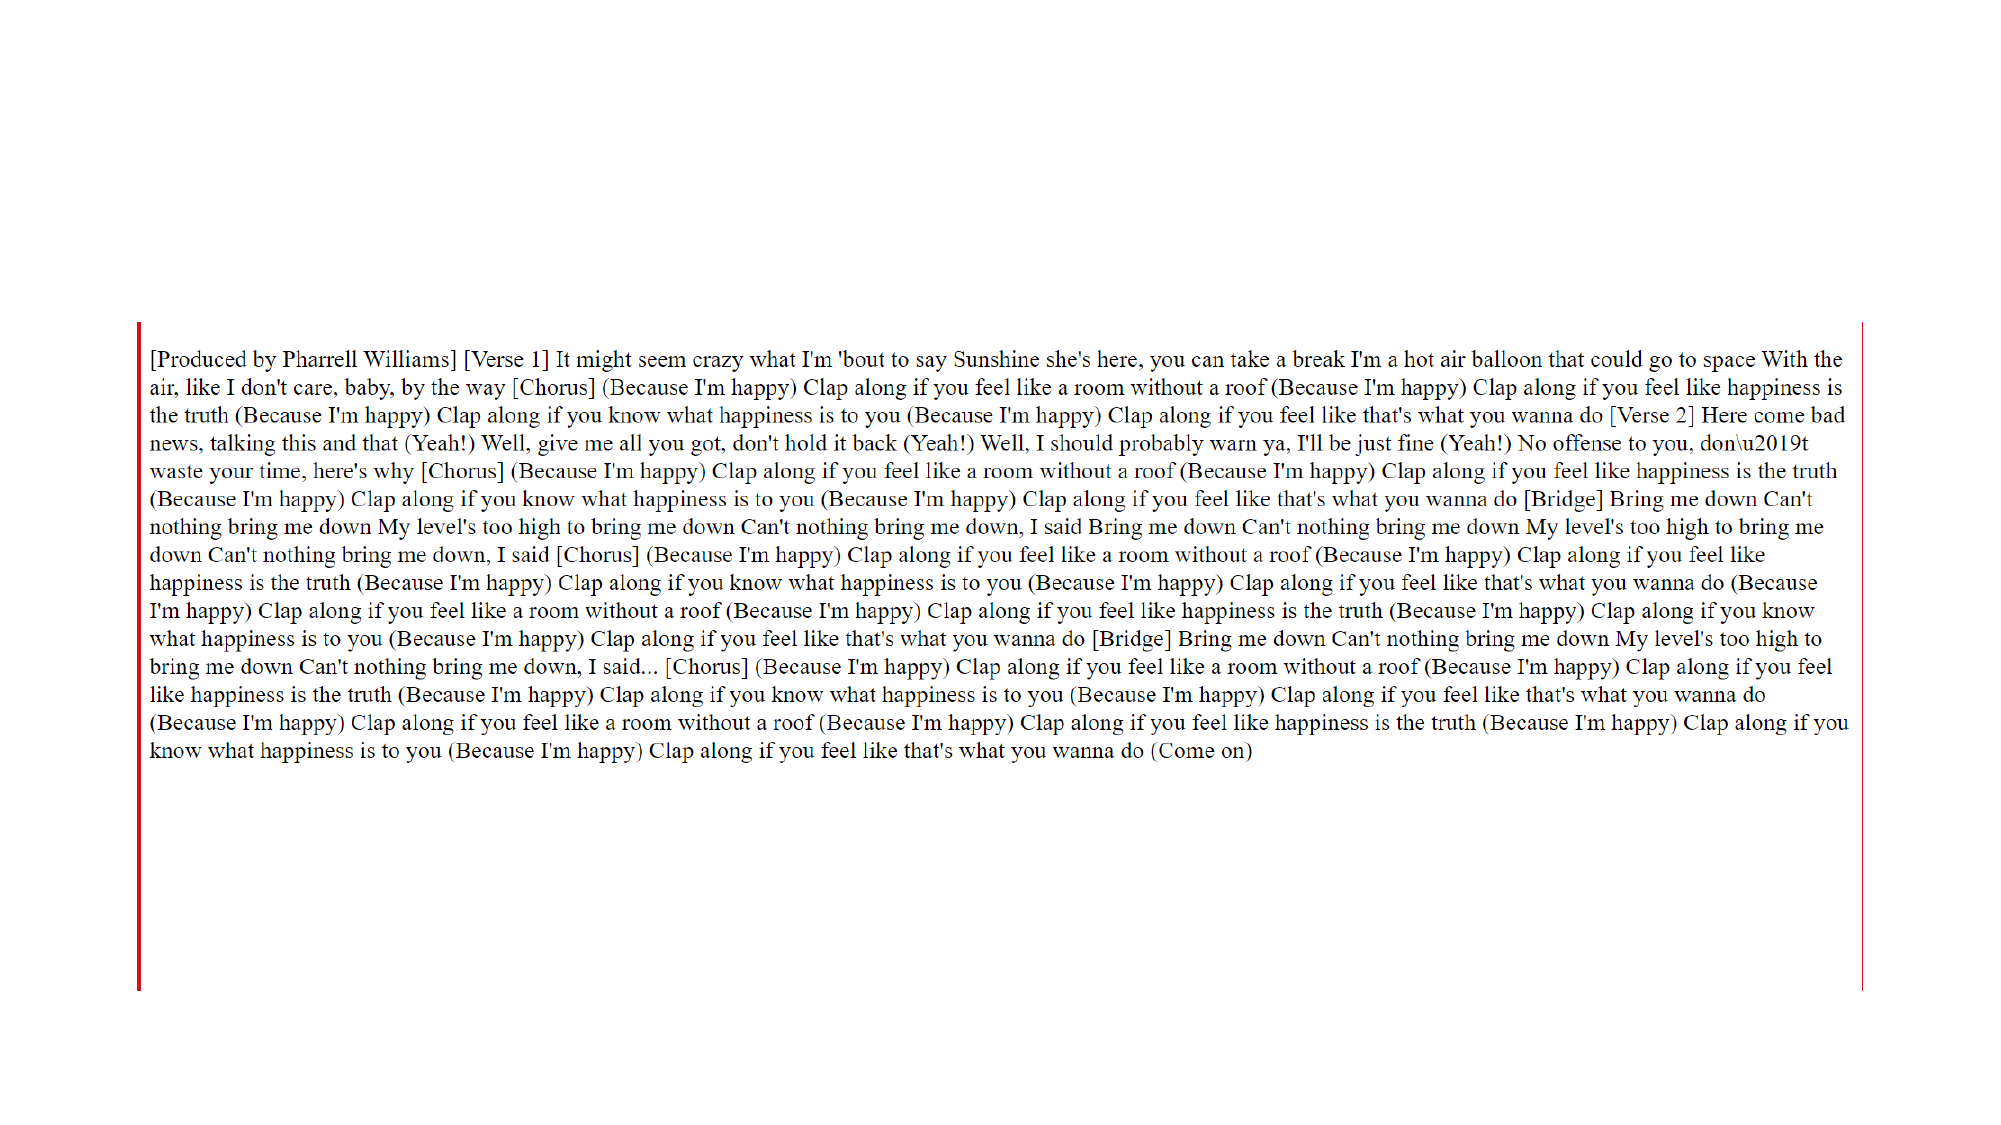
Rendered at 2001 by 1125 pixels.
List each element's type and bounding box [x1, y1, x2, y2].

picture [137, 322, 1863, 991]
